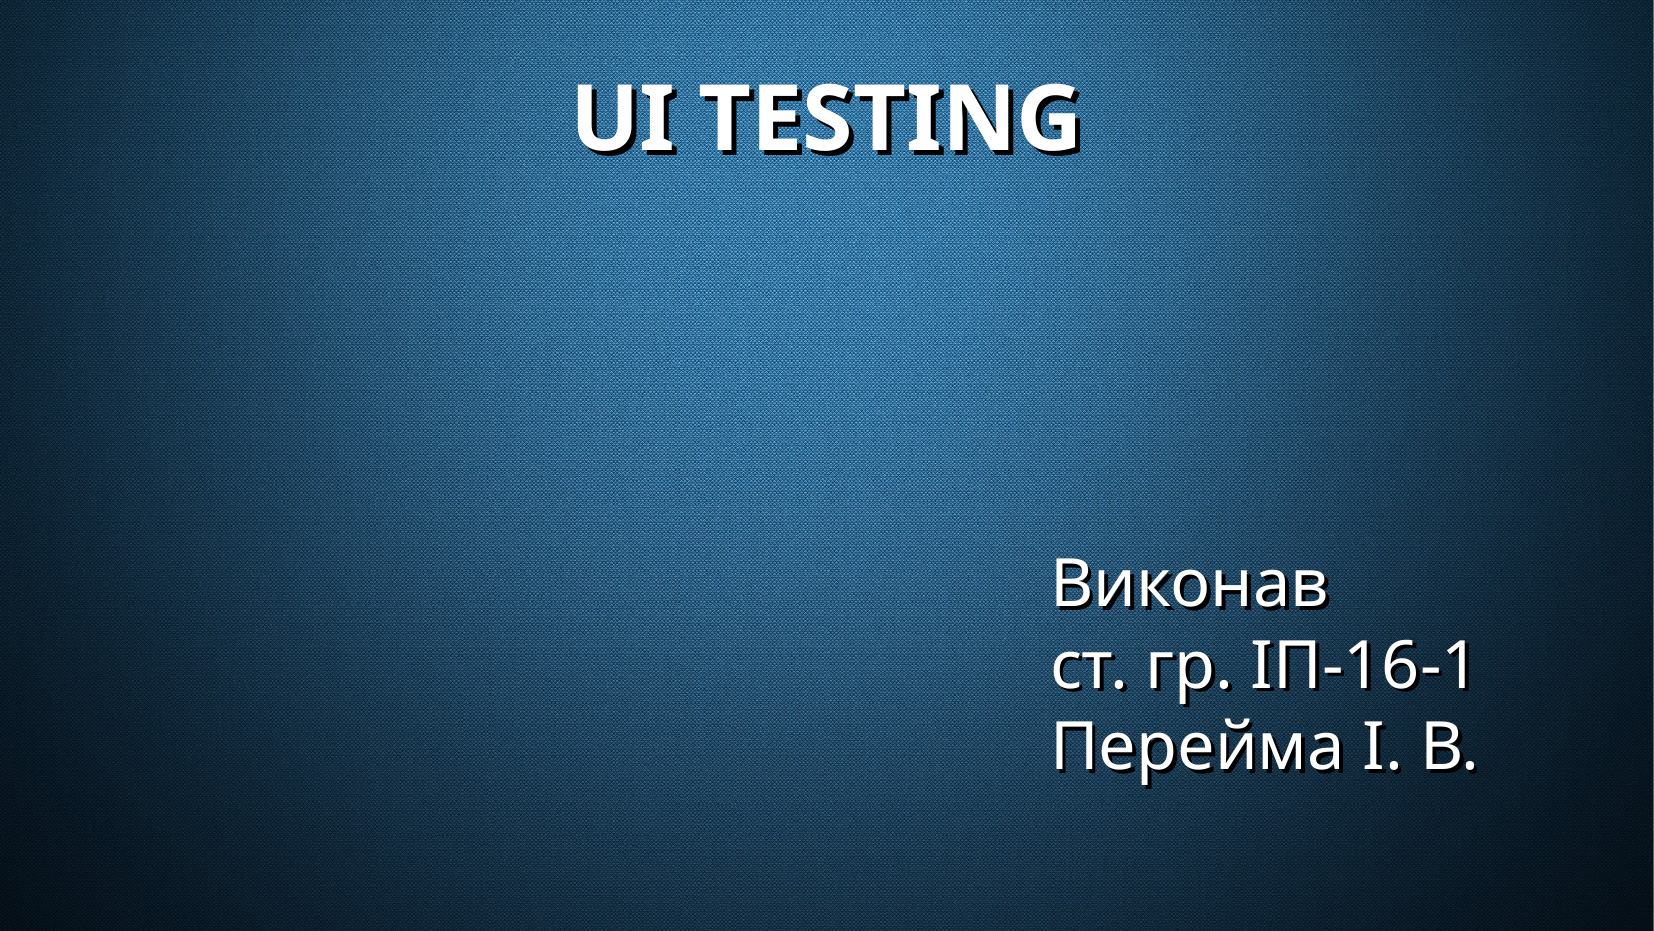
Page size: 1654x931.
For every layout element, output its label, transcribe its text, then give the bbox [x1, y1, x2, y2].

subtitle Виконав ст. гр. ІП-16-1 Перейма І. В. [1050, 562, 1571, 765]
picture [0, 0, 1654, 931]
title UI TESTING [82, 37, 1571, 193]
